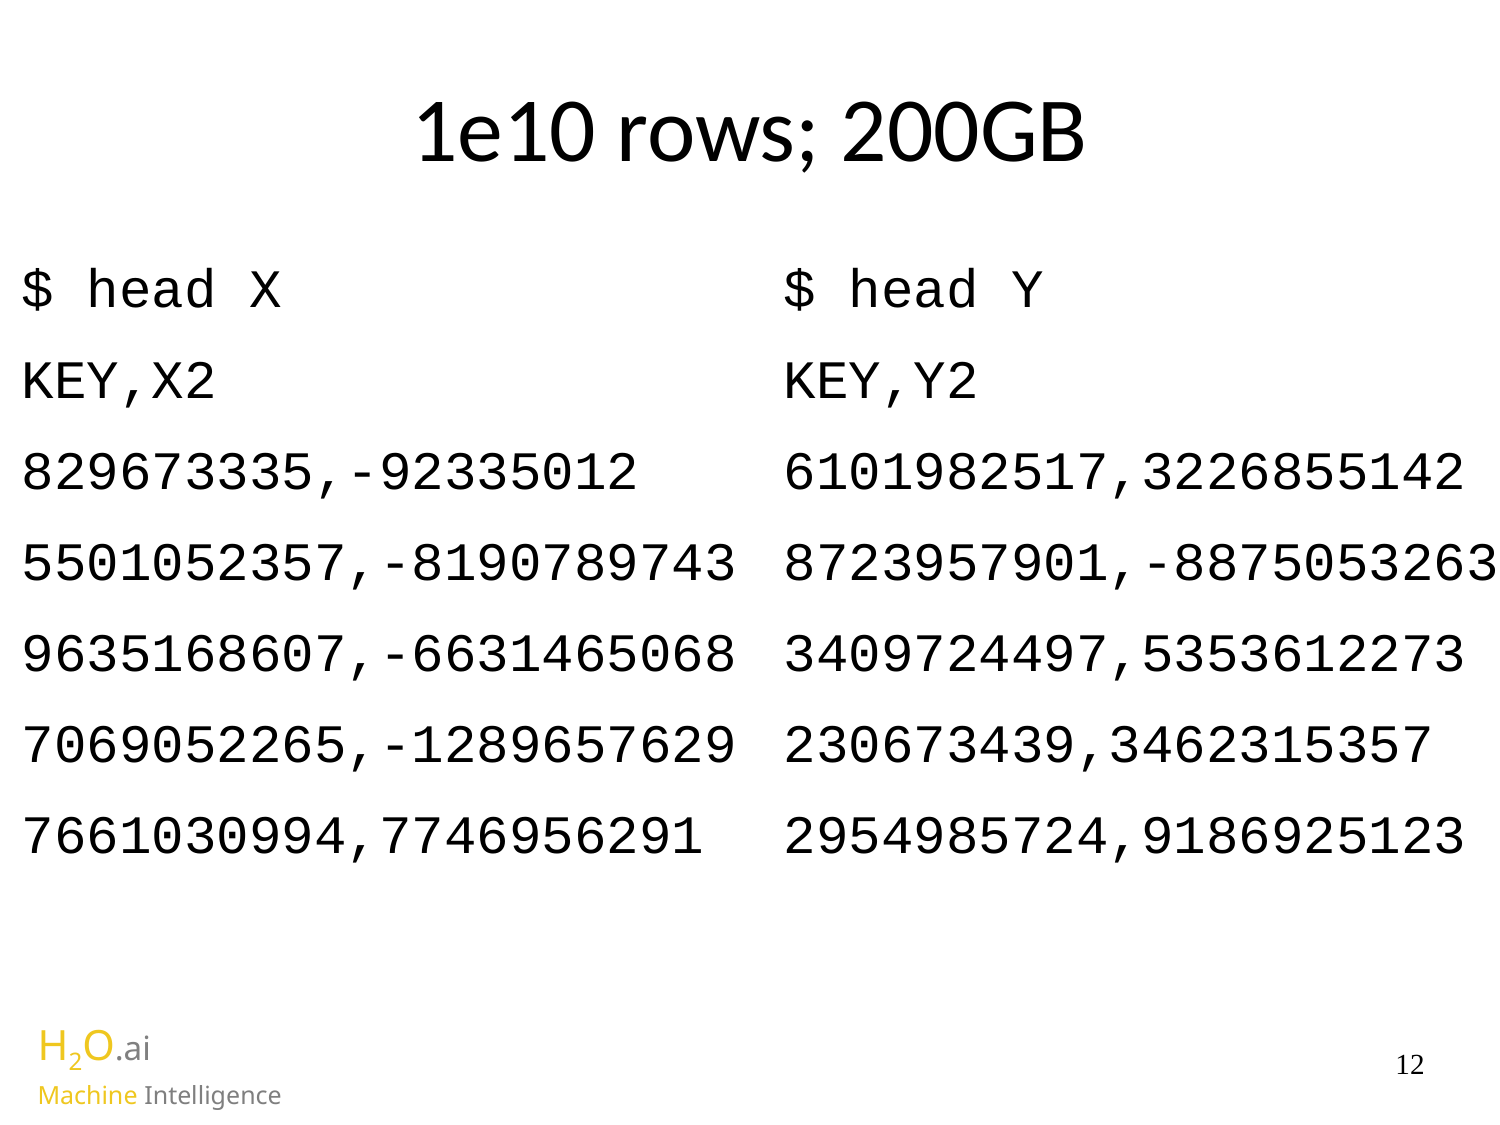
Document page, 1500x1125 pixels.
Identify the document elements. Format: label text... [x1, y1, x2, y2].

list $ head Y KEY,Y2 6101982517,3226855142 8723957901,-8875053263 3409724497,5353612273 230673439,3462315357 2954985724,9186925123 [712, 262, 1500, 1125]
title 1e10 rows; 200GB [75, 15, 1425, 262]
list $ head X KEY,X2 829673335,-92335012 5501052357,-8190789743 9635168607,-6631465068 7069052265,-1289657629 7661030994,7746956291 [0, 262, 712, 1125]
